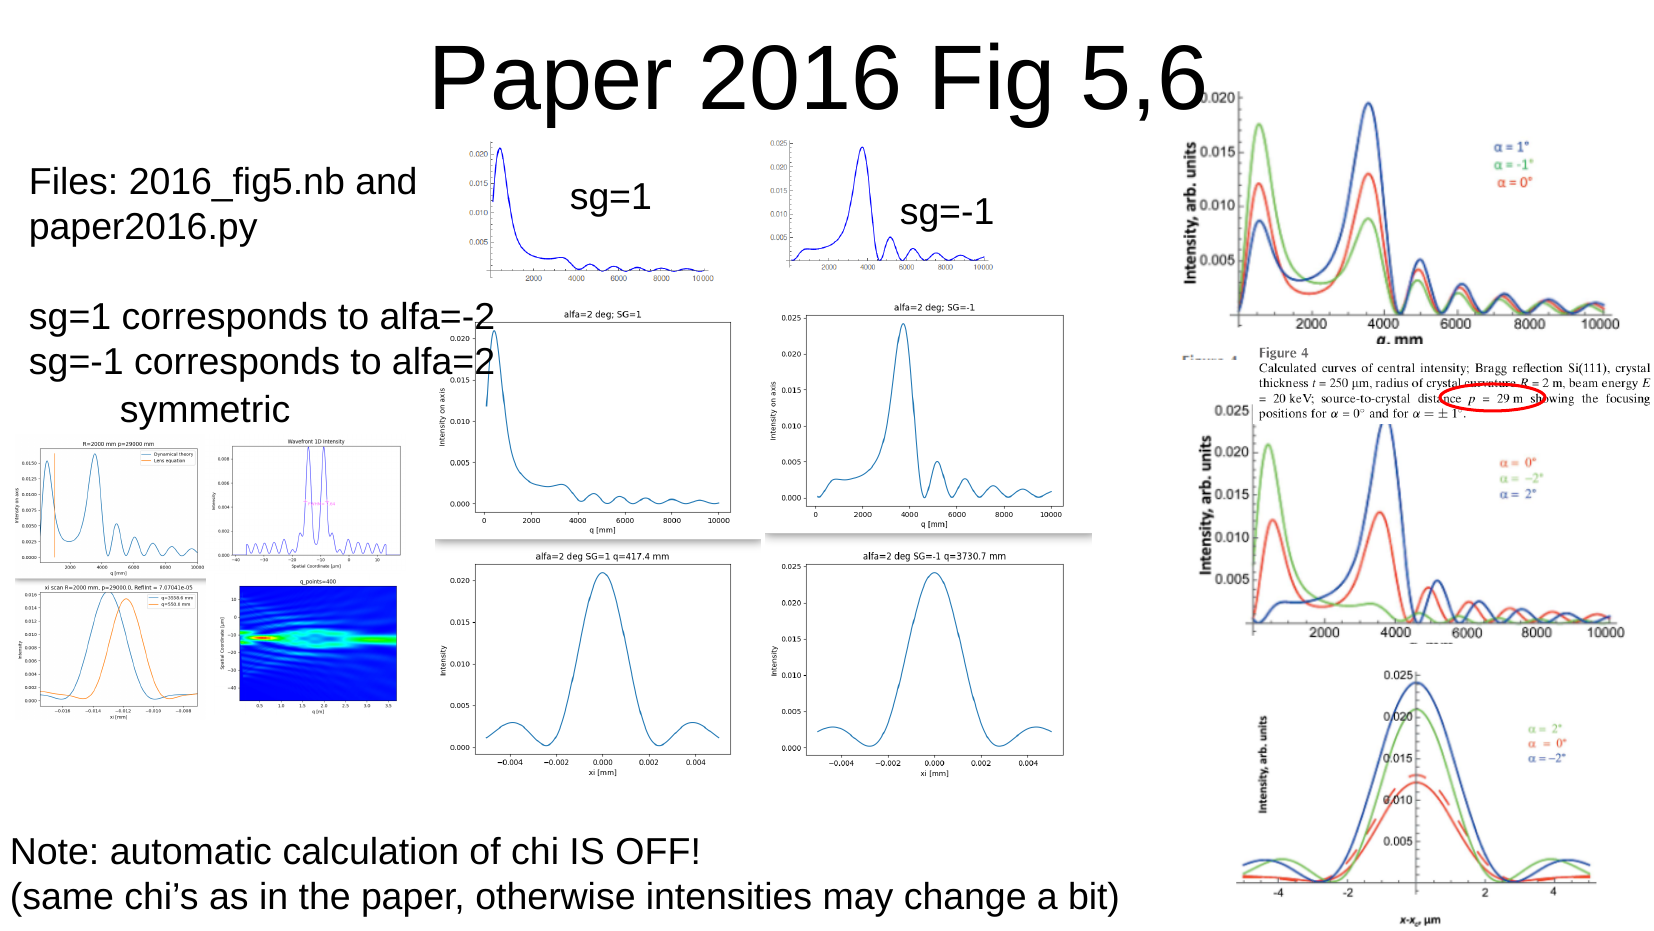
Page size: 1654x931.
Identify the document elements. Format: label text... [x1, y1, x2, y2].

text_box Files: 2016_fig5.nb and paper2016.py sg=1 corresponds to alfa=-2 sg=-1 corresponds to alfa=2 [14, 149, 510, 375]
picture [765, 134, 1000, 276]
text_box symmetric [105, 378, 306, 435]
picture [462, 137, 724, 289]
picture [435, 306, 761, 780]
picture [15, 434, 406, 720]
text_box sg=1 [555, 164, 667, 222]
text_box Note: automatic calculation of chi IS OFF! (same chi’s as in the paper, otherwise intensities may change a bit) [0, 820, 1191, 919]
picture [214, 573, 401, 715]
picture [1155, 59, 1654, 928]
text_box sg=-1 [884, 179, 1010, 237]
picture [765, 287, 1092, 780]
text_box Paper 2016 Fig 5,6 [75, 0, 1564, 150]
